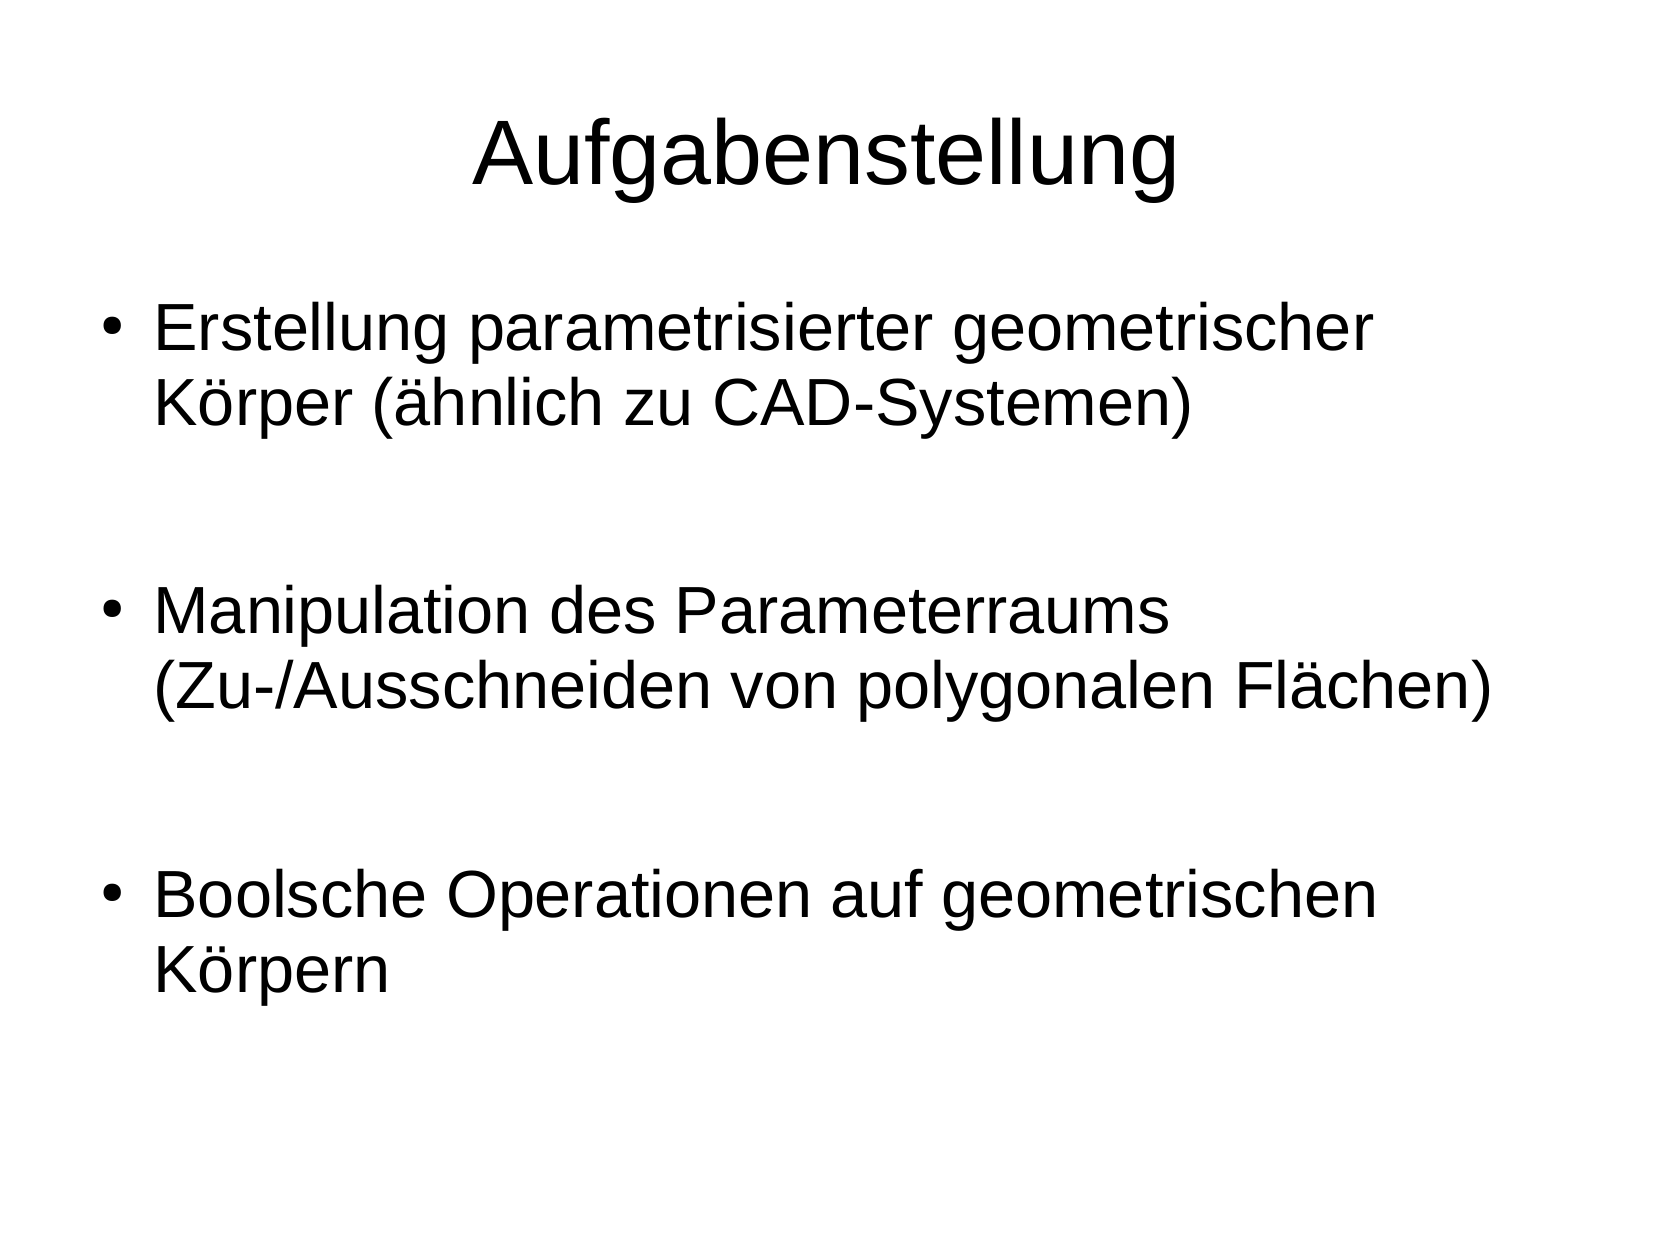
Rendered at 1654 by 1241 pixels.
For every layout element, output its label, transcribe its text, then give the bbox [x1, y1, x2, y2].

title Aufgabenstellung [82, 49, 1571, 257]
list Erstellung parametrisierter geometrischer Körper (ähnlich zu CAD-Systemen) Manipulation des Parameterraums (Zu-/Ausschneiden von polygonalen Flächen) Boolsche Operationen auf geometrischen Körpern [82, 290, 1571, 1109]
